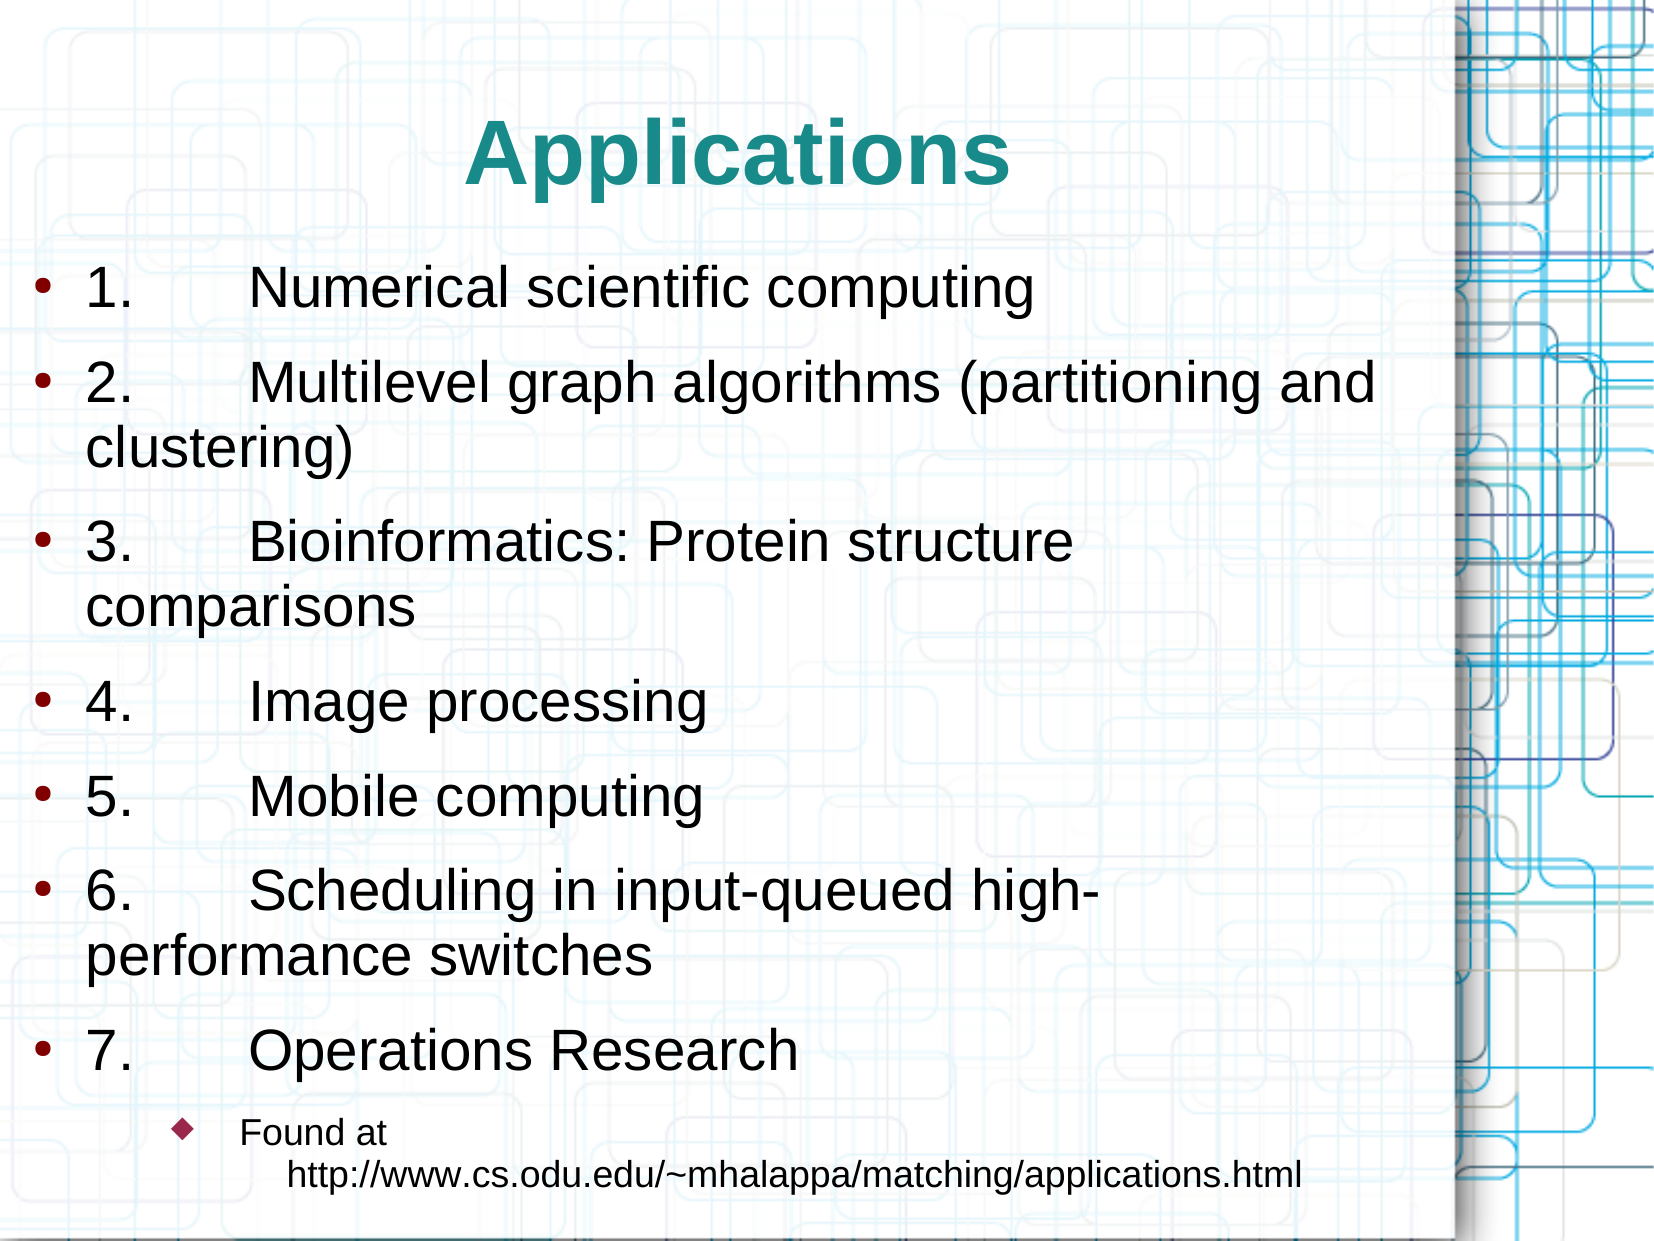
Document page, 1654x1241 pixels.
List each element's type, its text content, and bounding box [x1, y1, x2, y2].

list 1. Numerical scientific computing 2. Multilevel graph algorithms (partitioning and clustering) 3. Bioinformatics: Protein structure comparisons 4. Image processing 5. Mobile computing 6. Scheduling in input-queued high-performance switches 7. Operations Research Found at http://www.cs.odu.edu/~mhalappa/matching/applications.html [15, 255, 1396, 1214]
title Applications [59, 49, 1418, 257]
picture [0, 0, 1654, 1241]
